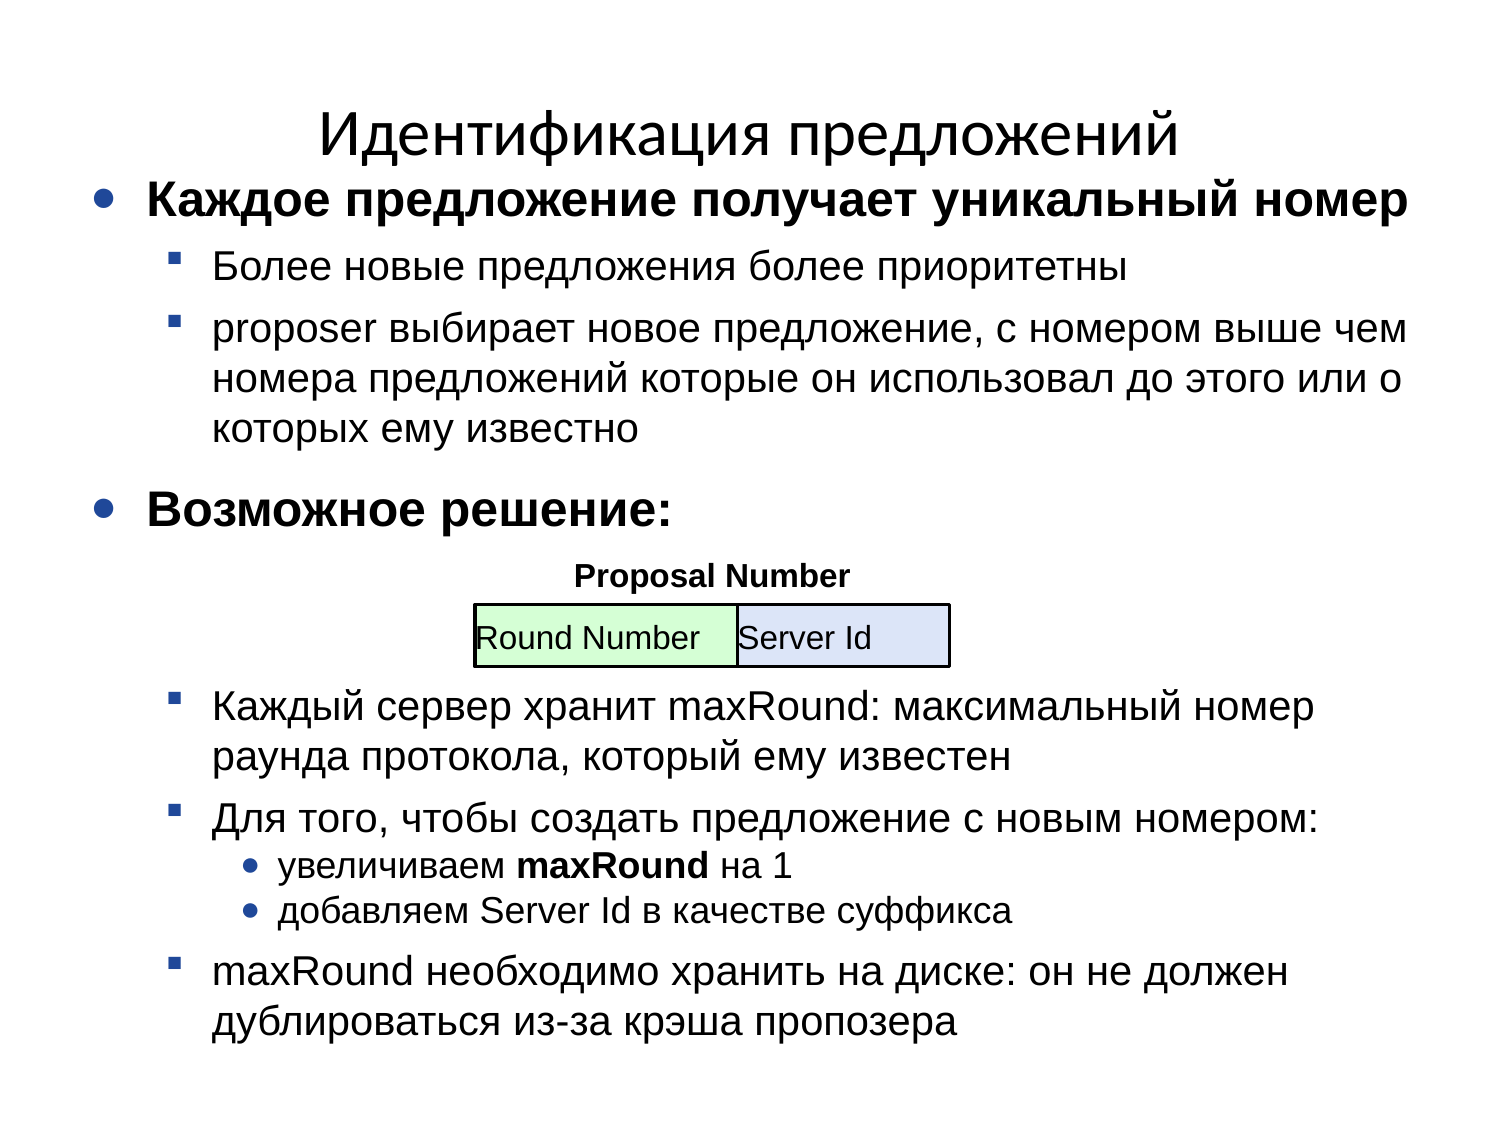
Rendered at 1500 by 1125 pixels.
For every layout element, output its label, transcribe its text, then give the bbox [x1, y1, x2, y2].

text_box Proposal Number [474, 554, 950, 595]
list Каждое предложение получает уникальный номер Более новые предложения более приоритетны proposer выбирает новое предложение, с номером выше чем номера предложений которые он использовал до этого или о которых ему известно Возможное решение: Каждый сервер хранит maxRound: максимальный номер раунда протокола, который ему известен Для того, чтобы создать предложение с новым номером: увеличиваем maxRound на 1 добавляем Server Id в качестве суффикса maxRound необходимо хранить на диске: он не должен дублироваться из-за крэша пропозера [75, 233, 1425, 984]
text_box Server Id [738, 604, 950, 667]
title Идентификация предложений [75, 45, 1426, 233]
text_box Round Number [474, 604, 738, 667]
